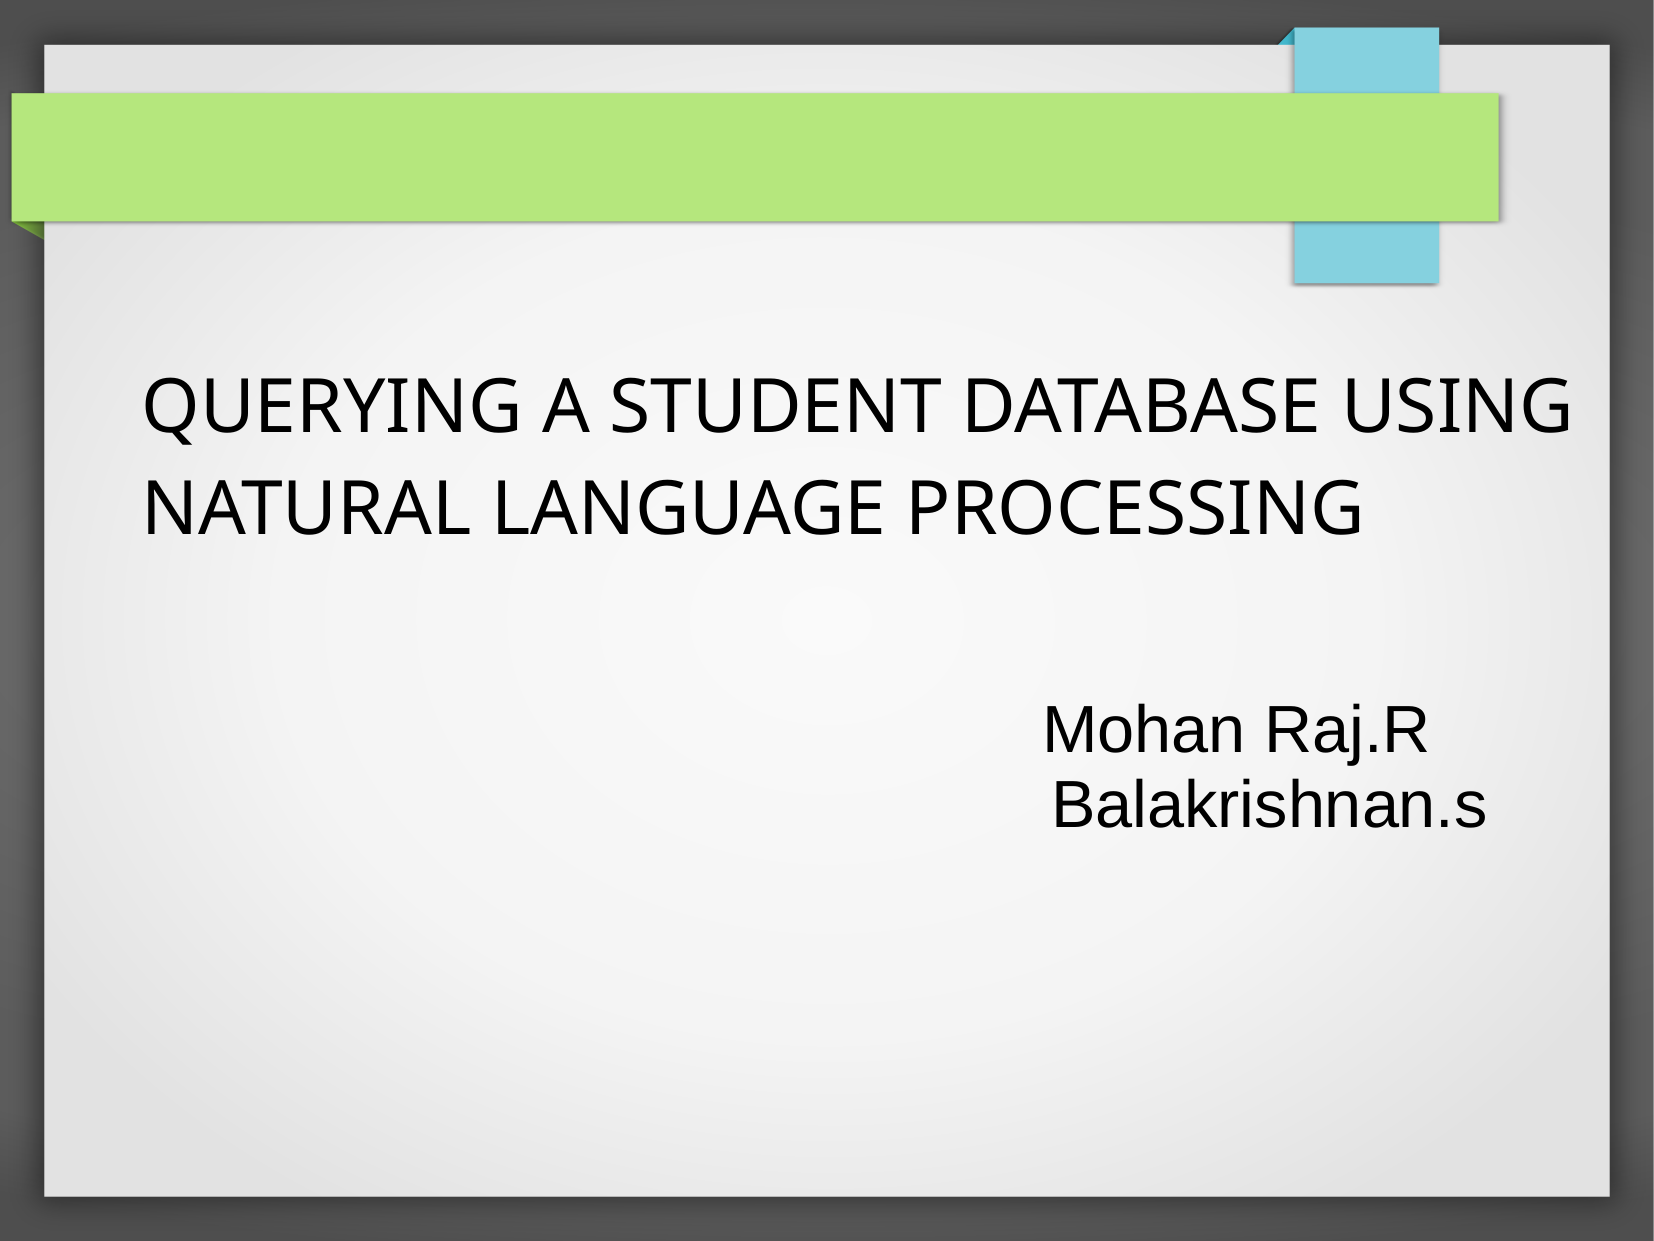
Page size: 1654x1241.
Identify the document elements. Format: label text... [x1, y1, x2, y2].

title QUERYING A STUDENT DATABASE USING NATURAL LANGUAGE PROCESSING [141, 248, 1630, 662]
subtitle Mohan Raj.R Balakrishnan.s [82, 295, 1571, 1015]
picture [0, 0, 1654, 1241]
